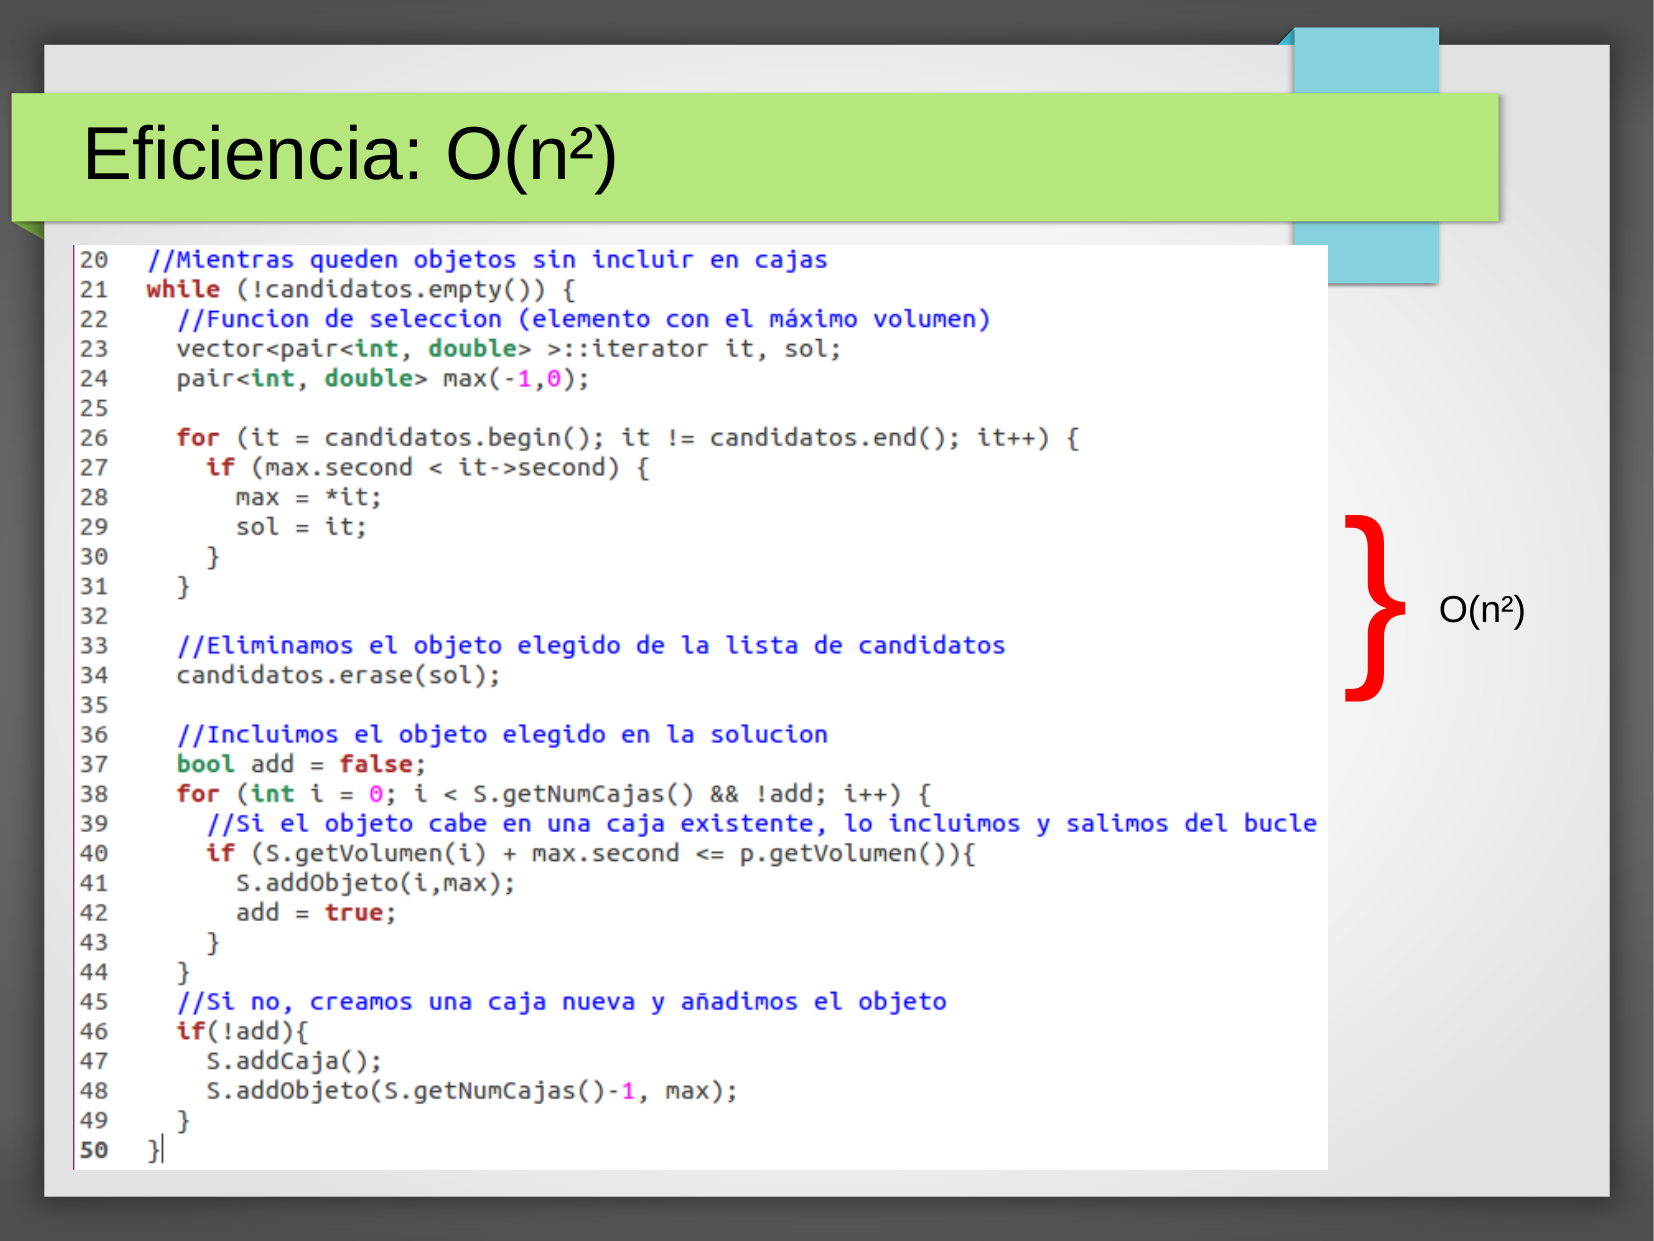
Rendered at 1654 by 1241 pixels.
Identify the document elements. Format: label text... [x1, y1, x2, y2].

picture [0, 0, 1654, 1241]
text_box O(n²) [1430, 580, 1595, 638]
title Eficiencia: O(n²) [82, 94, 1264, 213]
text_box } [1327, 472, 1430, 712]
